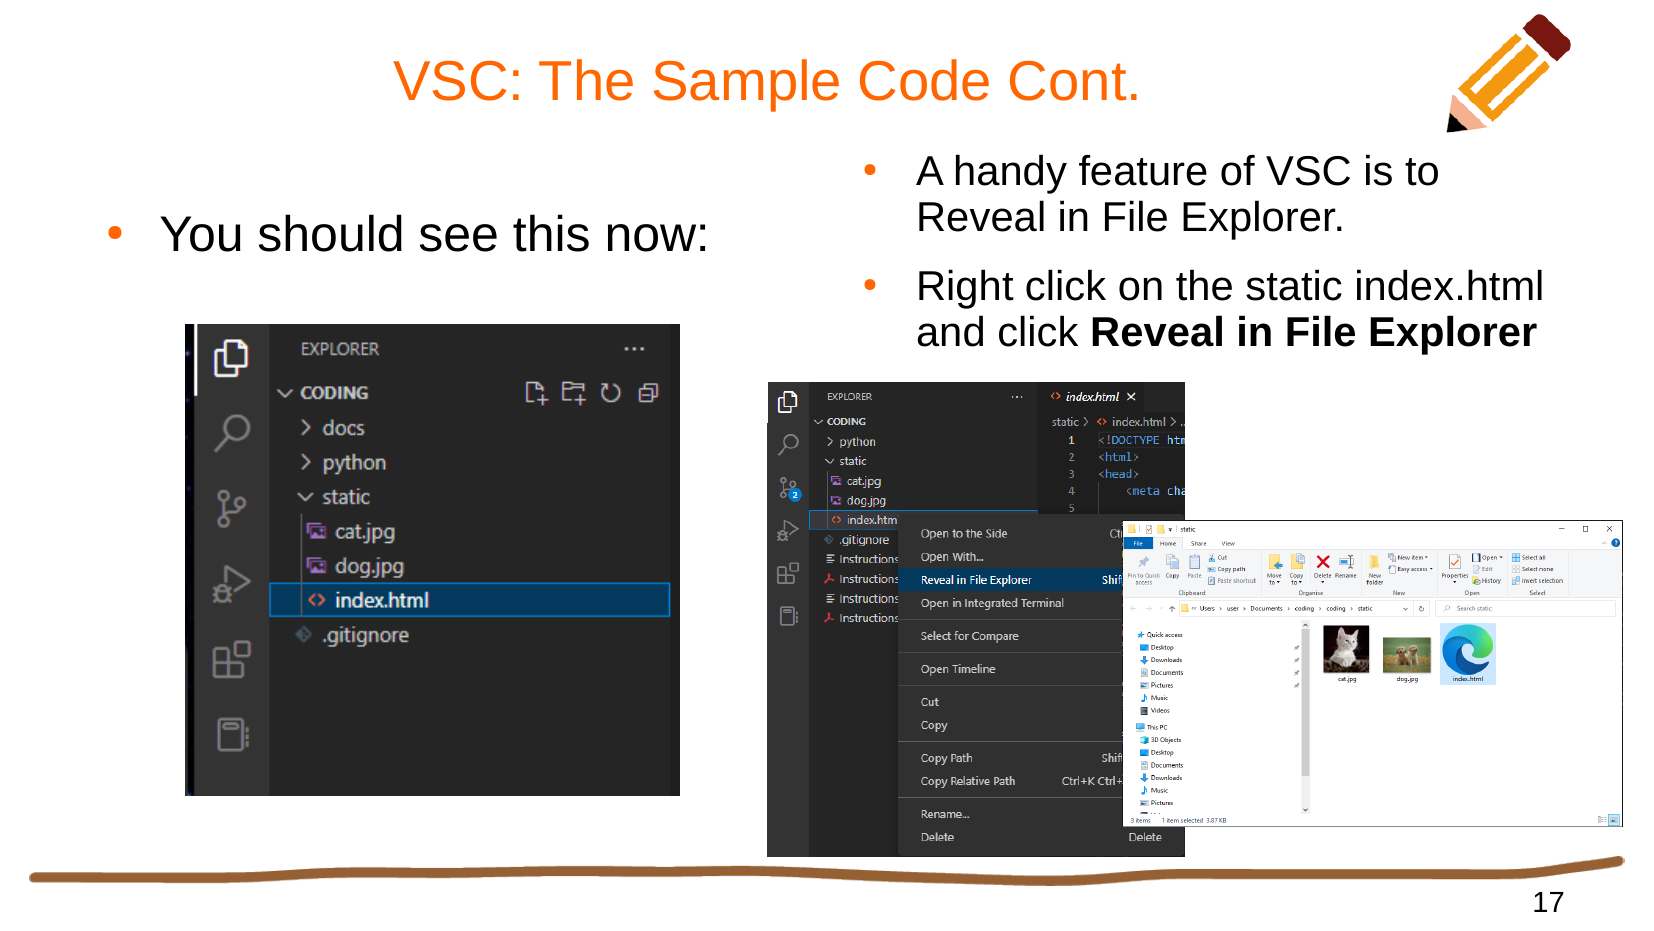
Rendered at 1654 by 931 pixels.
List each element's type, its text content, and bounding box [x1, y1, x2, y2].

title VSC: The Sample Code Cont. [88, 29, 1447, 133]
picture [185, 324, 680, 796]
list You should see this now: [88, 206, 809, 857]
picture [1446, 14, 1571, 133]
list A handy feature of VSC is to Reveal in File Explorer. Right click on the static index.html and click Reveal in File Explorer [845, 147, 1566, 520]
picture [29, 382, 1625, 886]
